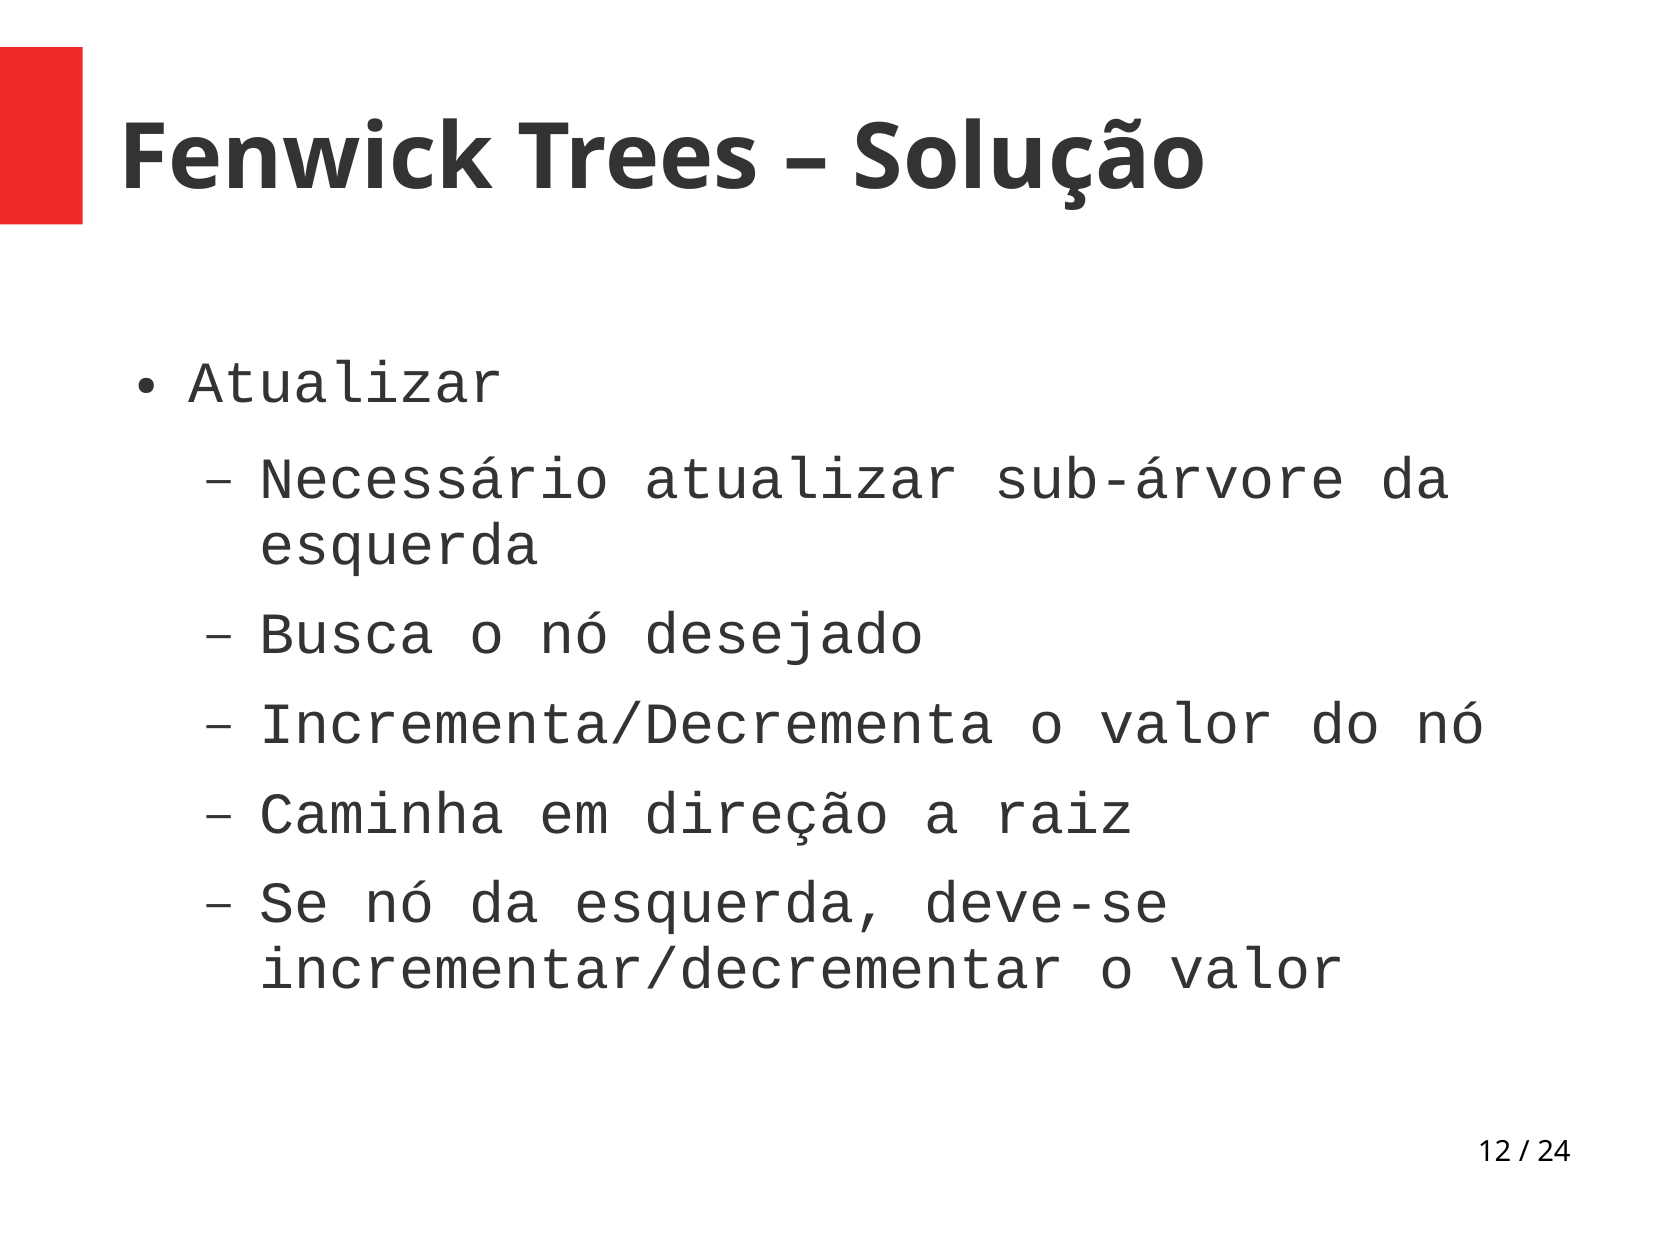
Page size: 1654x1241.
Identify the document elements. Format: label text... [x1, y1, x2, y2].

list Atualizar Necessário atualizar sub-árvore da esquerda Busca o nó desejado Incrementa/Decrementa o valor do nó Caminha em direção a raiz Se nó da esquerda, deve-se incrementar/decrementar o valor [118, 354, 1536, 1074]
title Fenwick Trees – Solução [118, 49, 1571, 257]
